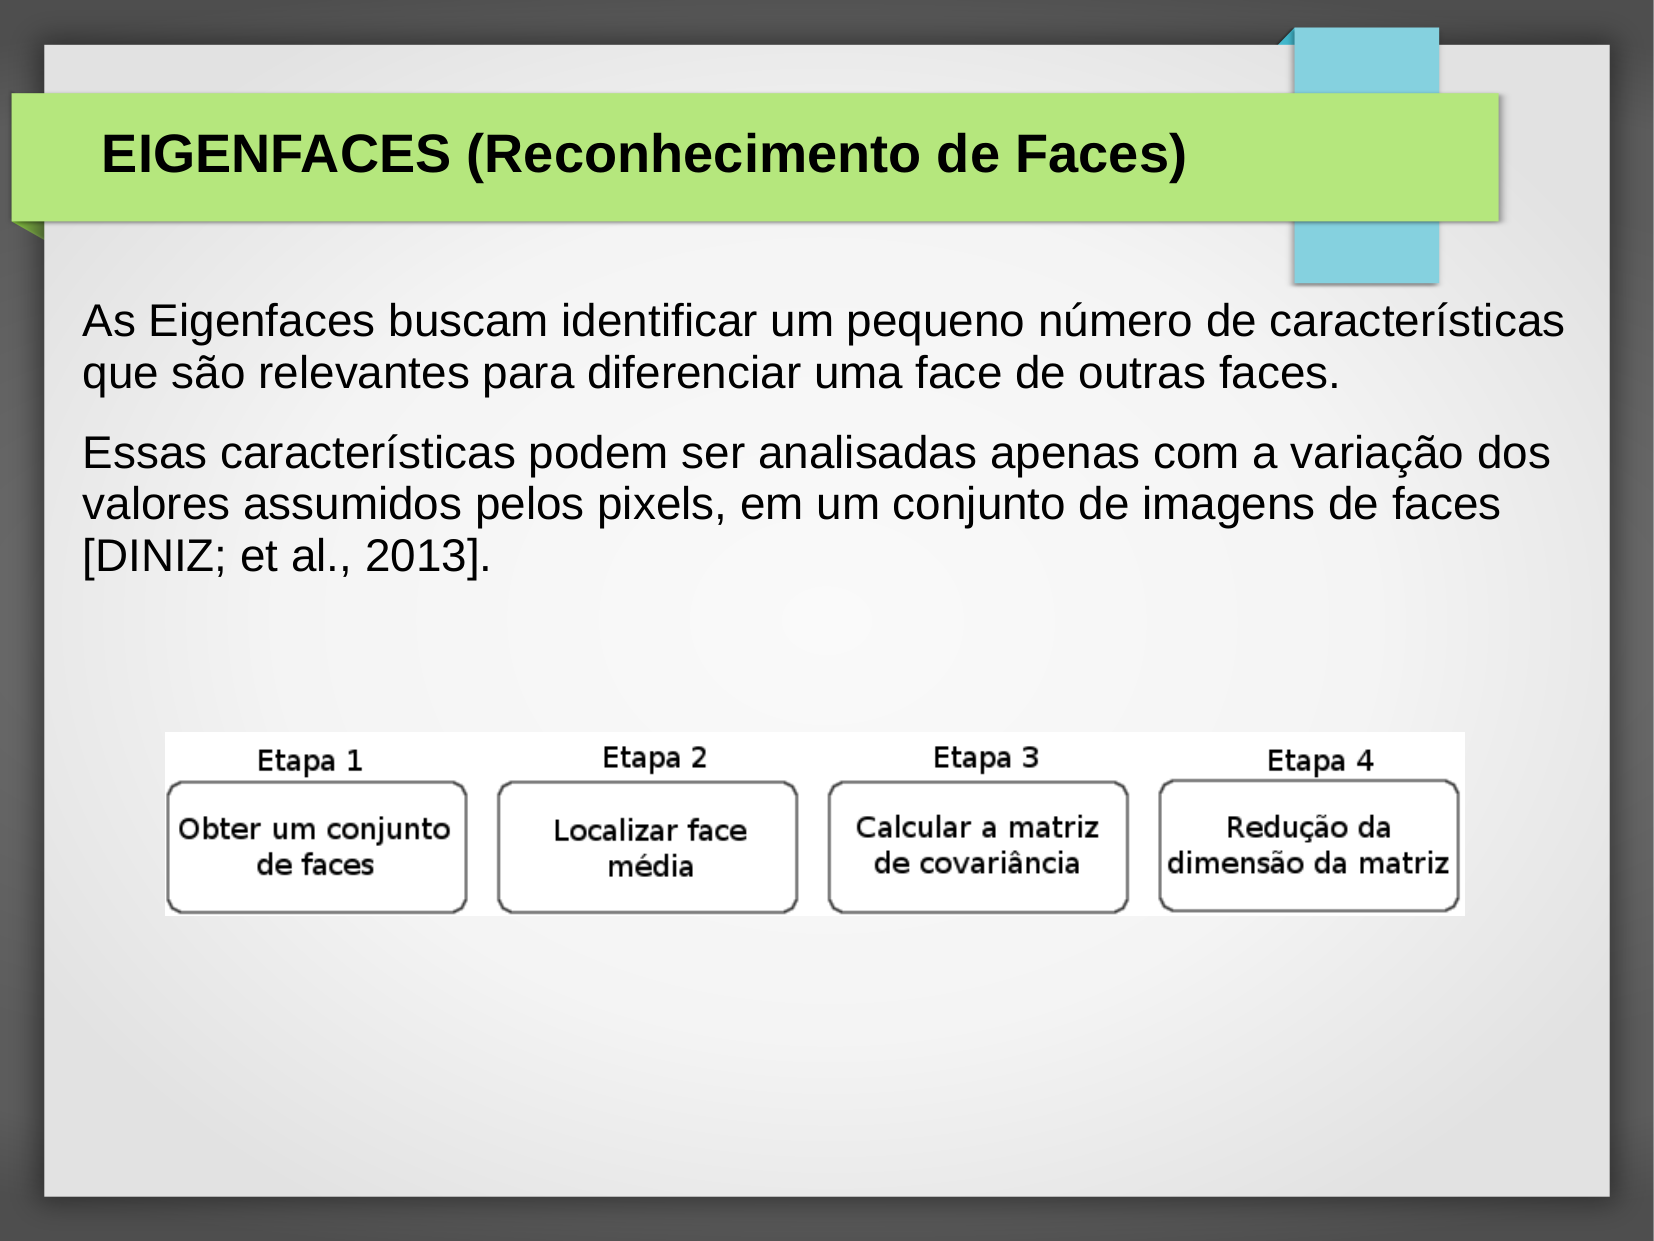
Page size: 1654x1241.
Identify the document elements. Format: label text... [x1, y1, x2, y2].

title EIGENFACES (Reconhecimento de Faces) [82, 94, 1264, 213]
picture [0, 0, 1654, 1241]
list As Eigenfaces buscam identificar um pequeno número de características que são relevantes para diferenciar uma face de outras faces. Essas características podem ser analisadas apenas com a variação dos valores assumidos pelos pixels, em um conjunto de imagens de faces [DINIZ; et al., 2013]. [82, 295, 1571, 1015]
